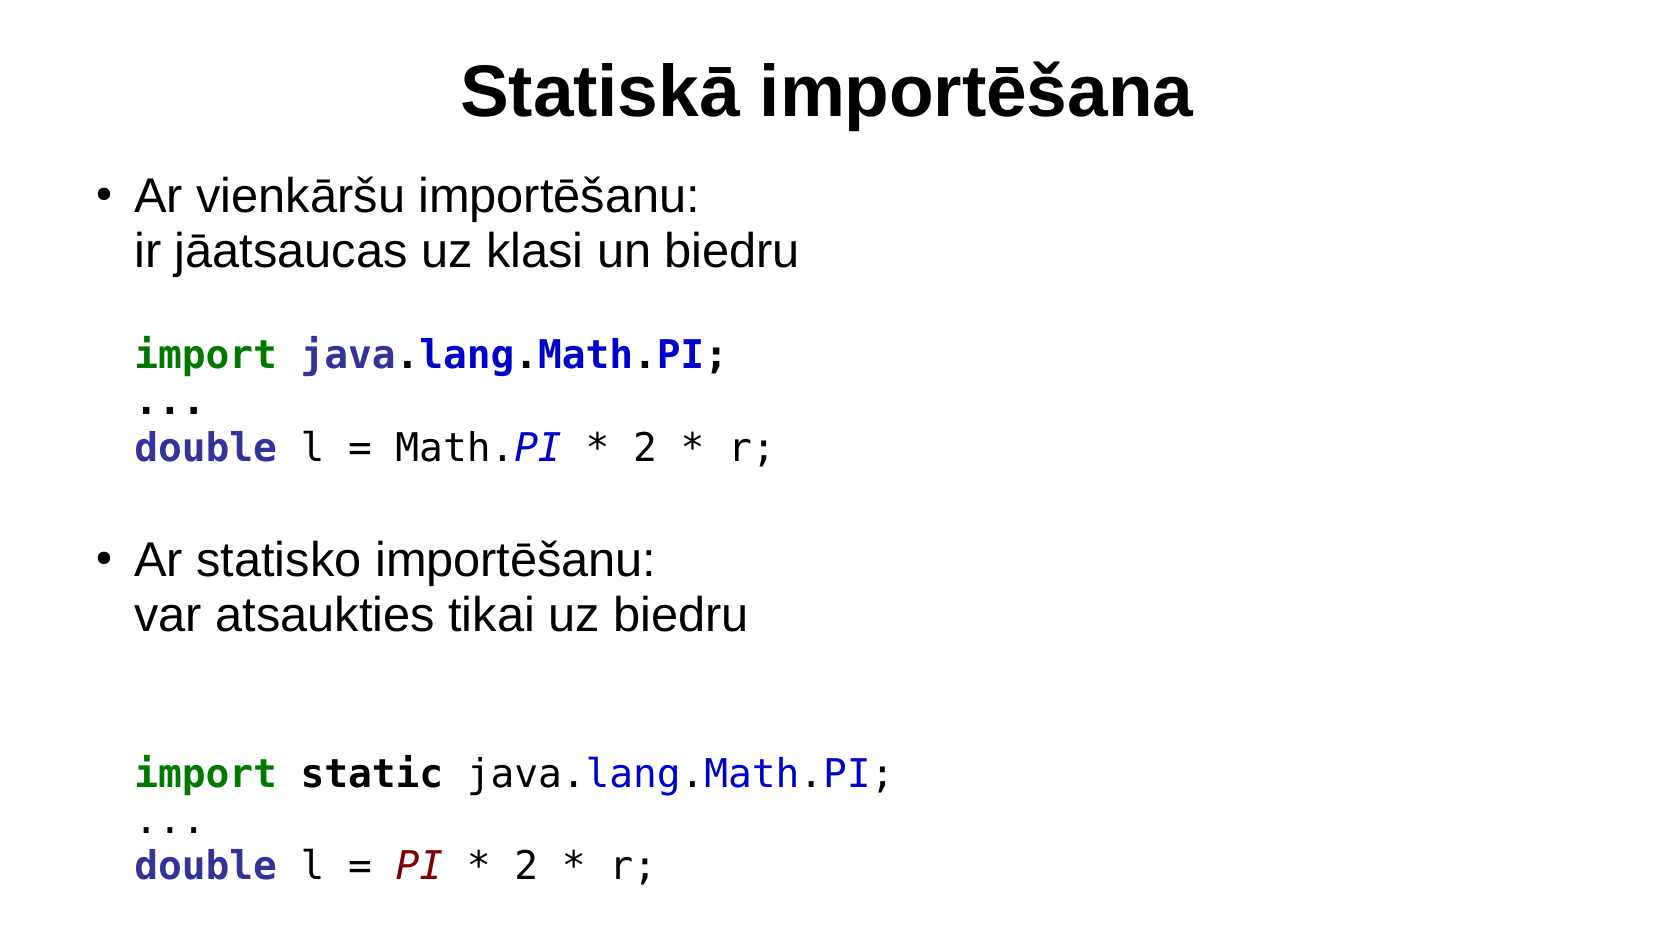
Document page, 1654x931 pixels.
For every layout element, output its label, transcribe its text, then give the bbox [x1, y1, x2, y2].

list Ar vienkāršu importēšanu: ir jāatsaucas uz klasi un biedru import java.lang.Math.PI; ... double l = Math.PI * 2 * r; Ar statisko importēšanu: var atsaukties tikai uz biedru import static java.lang.Math.PI; ... double l = PI * 2 * r; [82, 168, 1538, 889]
title Statiskā importēšana [82, 37, 1571, 147]
